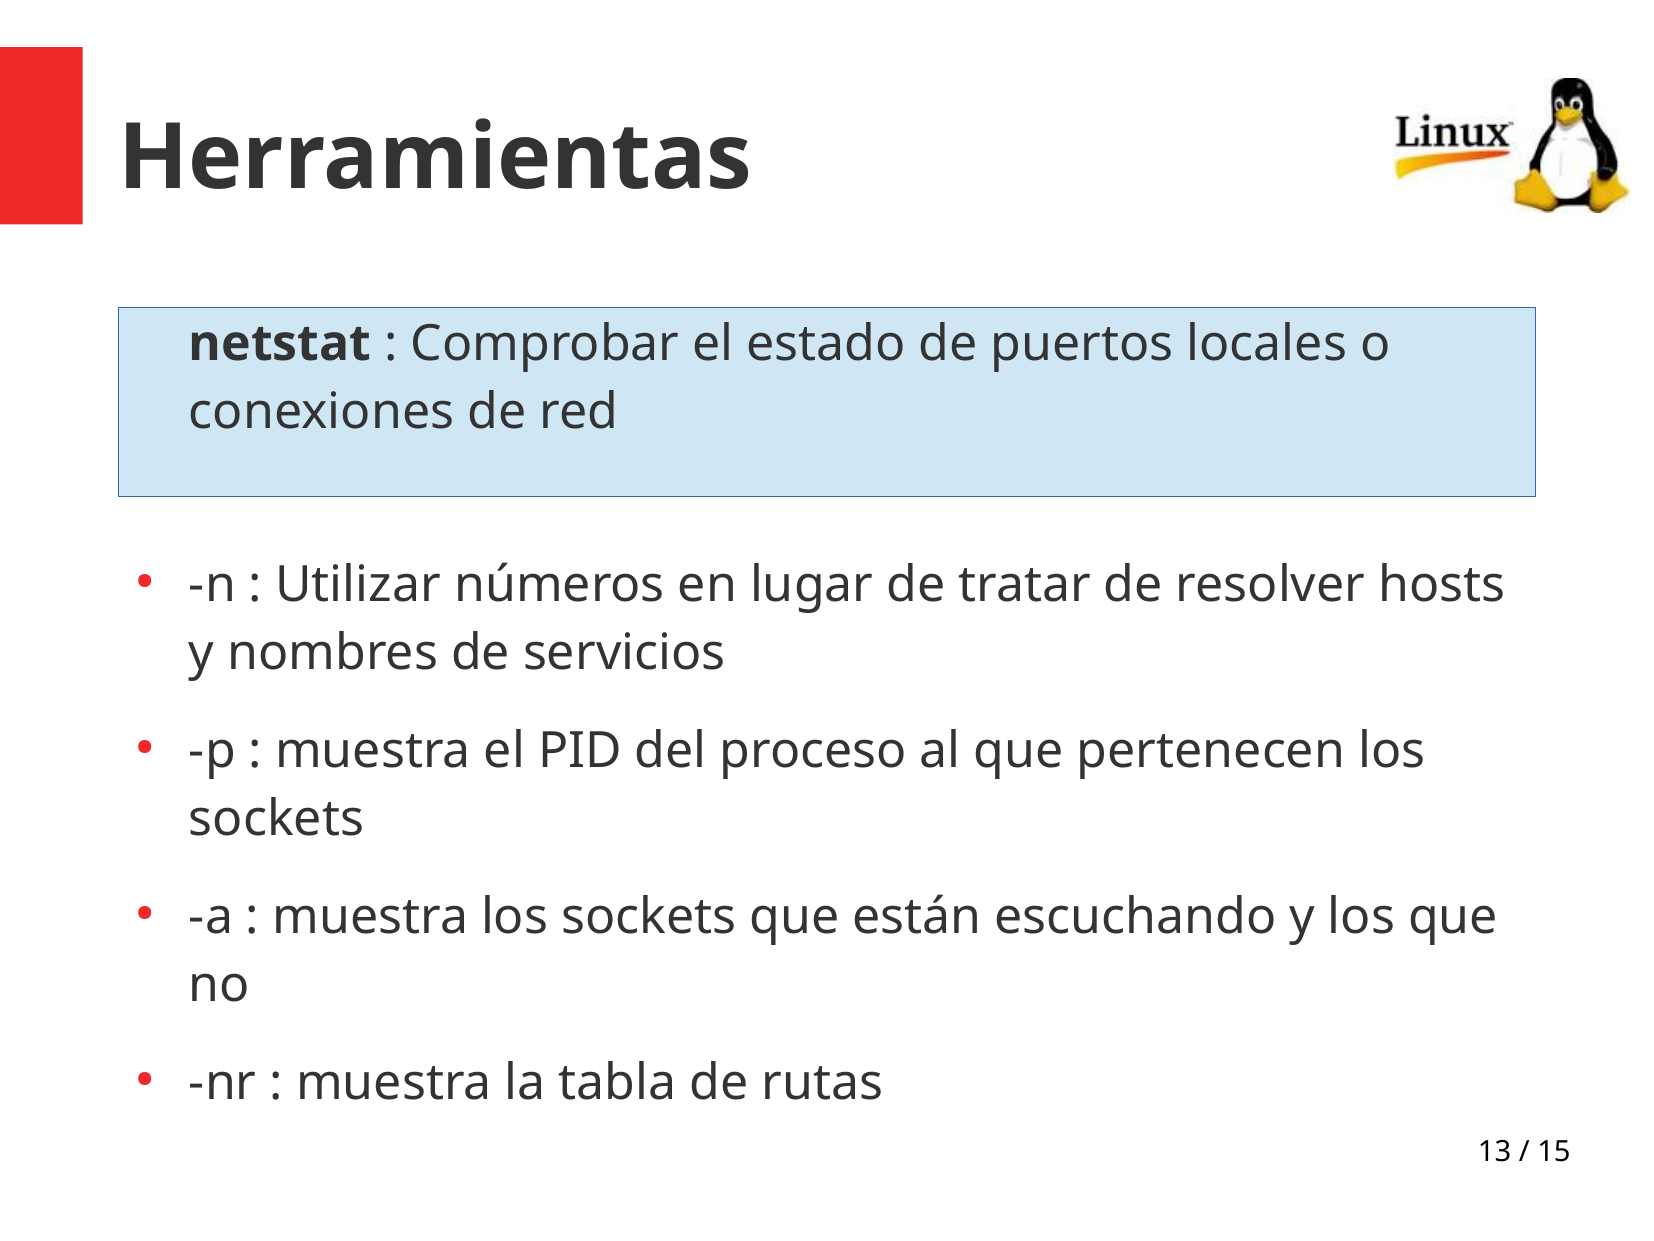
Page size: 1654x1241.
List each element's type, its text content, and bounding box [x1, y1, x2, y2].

list -n : Utilizar números en lugar de tratar de resolver hosts y nombres de servicios -p : muestra el PID del proceso al que pertenecen los sockets -a : muestra los sockets que están escuchando y los que no -nr : muestra la tabla de rutas [118, 547, 1536, 1016]
picture [1393, 78, 1630, 213]
title Herramientas [118, 49, 1571, 257]
list netstat : Comprobar el estado de puertos locales o conexiones de red [118, 307, 1536, 497]
